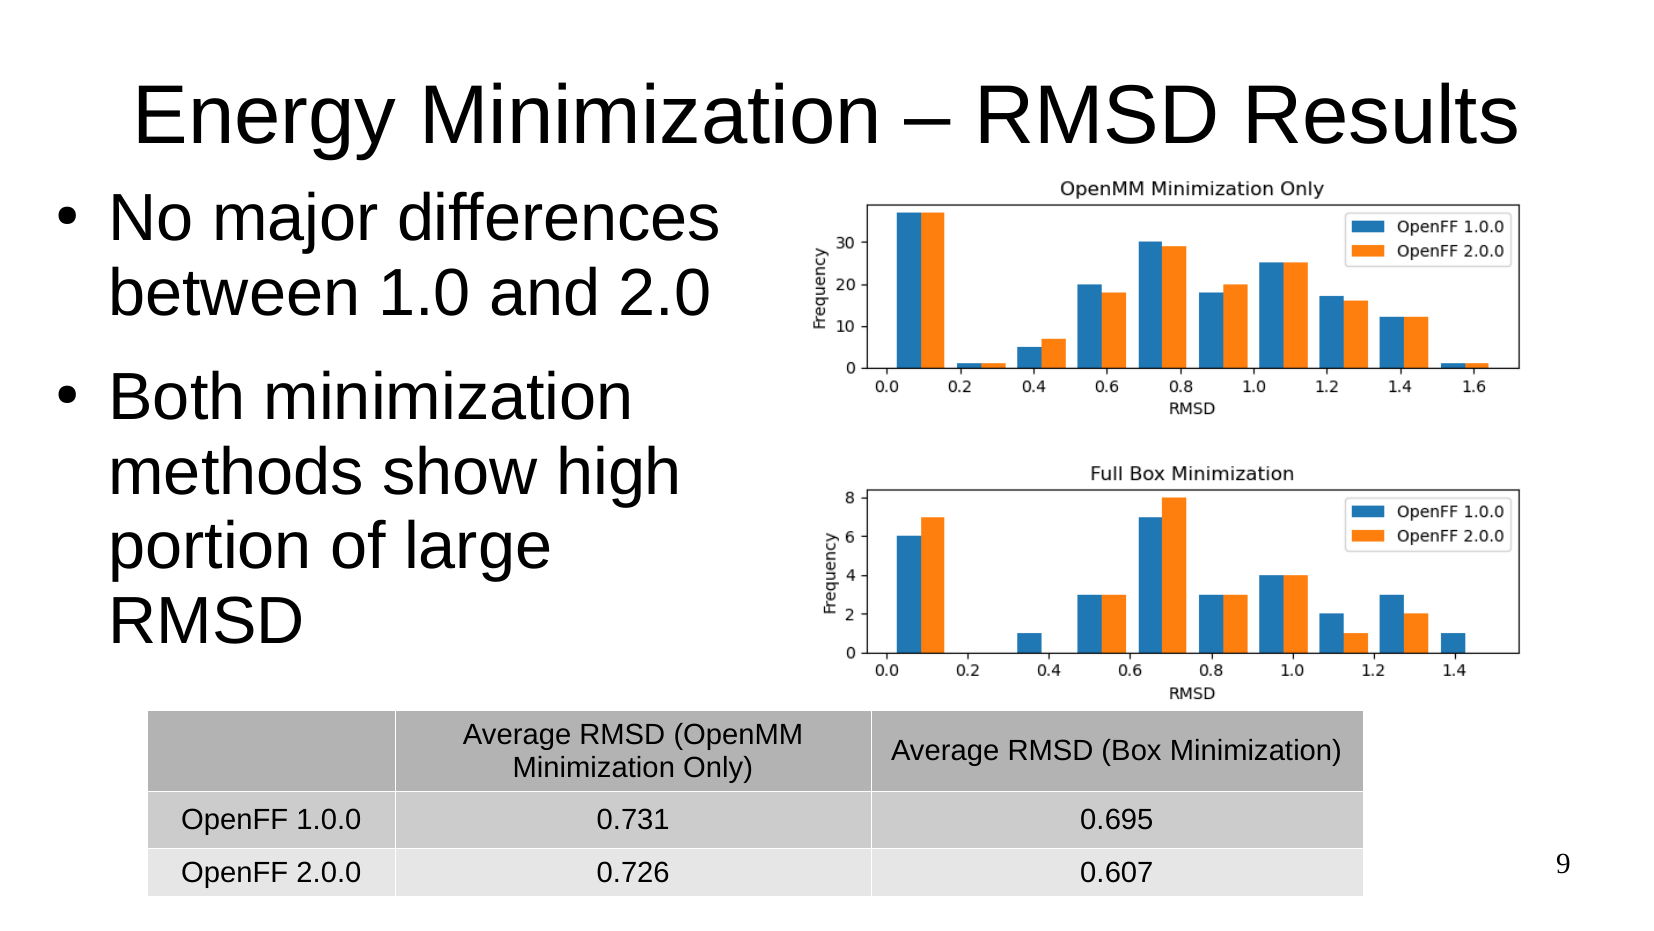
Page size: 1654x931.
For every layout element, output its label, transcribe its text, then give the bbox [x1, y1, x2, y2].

table_header Average RMSD (Box Minimization) [872, 711, 1363, 791]
picture [795, 164, 1536, 721]
table_header Average RMSD (OpenMM Minimization Only) [396, 711, 871, 791]
title Energy Minimization – RMSD Results [82, 37, 1571, 193]
table_cell 0.726 [396, 849, 871, 896]
table_cell 0.731 [396, 792, 871, 848]
table_cell OpenFF 2.0.0 [148, 849, 395, 896]
table_cell 0.695 [872, 792, 1363, 848]
table_header [148, 711, 395, 791]
table_cell 0.607 [872, 849, 1363, 896]
table_cell OpenFF 1.0.0 [148, 792, 395, 848]
list No major differences between 1.0 and 2.0 Both minimization methods show high portion of large RMSD [37, 180, 736, 676]
